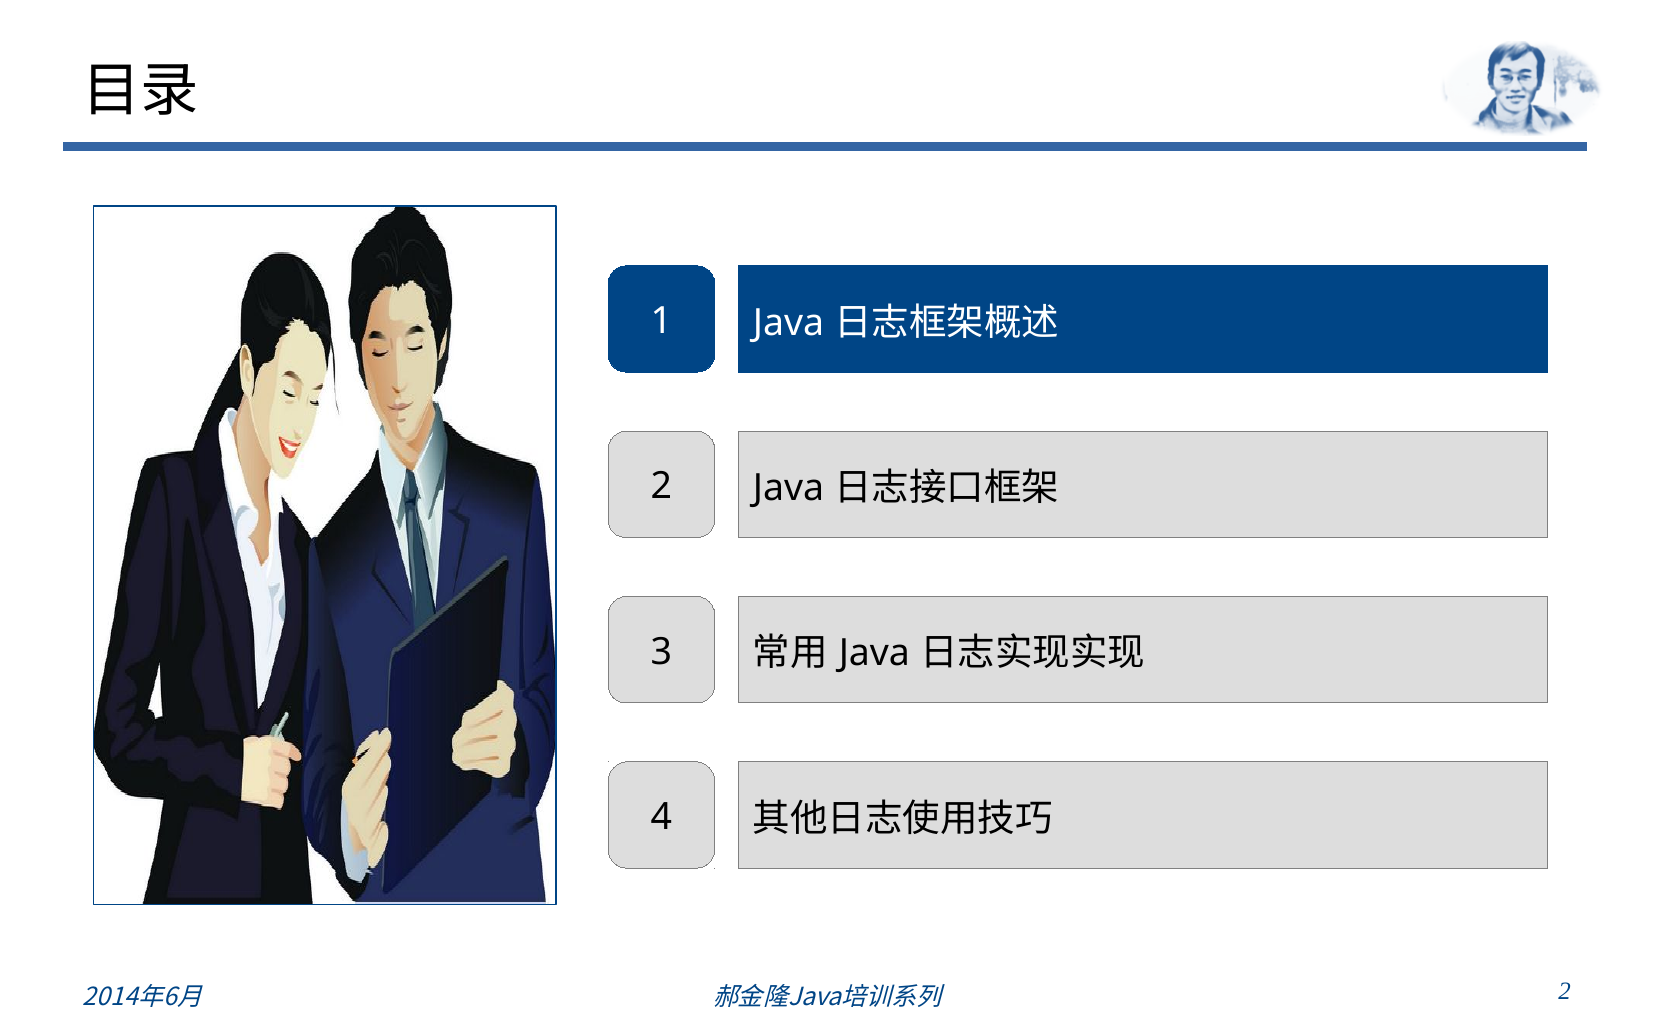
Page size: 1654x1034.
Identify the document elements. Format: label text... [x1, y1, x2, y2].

title 目录 [82, 41, 1571, 130]
picture [1440, 41, 1604, 136]
text_box 其他日志使用技巧 [738, 762, 1547, 868]
text_box 4 [608, 761, 715, 869]
text_box 3 [608, 596, 715, 703]
text_box Java日志接口框架 [738, 431, 1548, 538]
text_box 常用Java日志实现实现 [738, 596, 1548, 703]
text_box 1 [608, 265, 715, 373]
picture [94, 206, 556, 904]
text_box Java日志框架概述 [738, 265, 1548, 373]
text_box 2 [608, 431, 715, 538]
